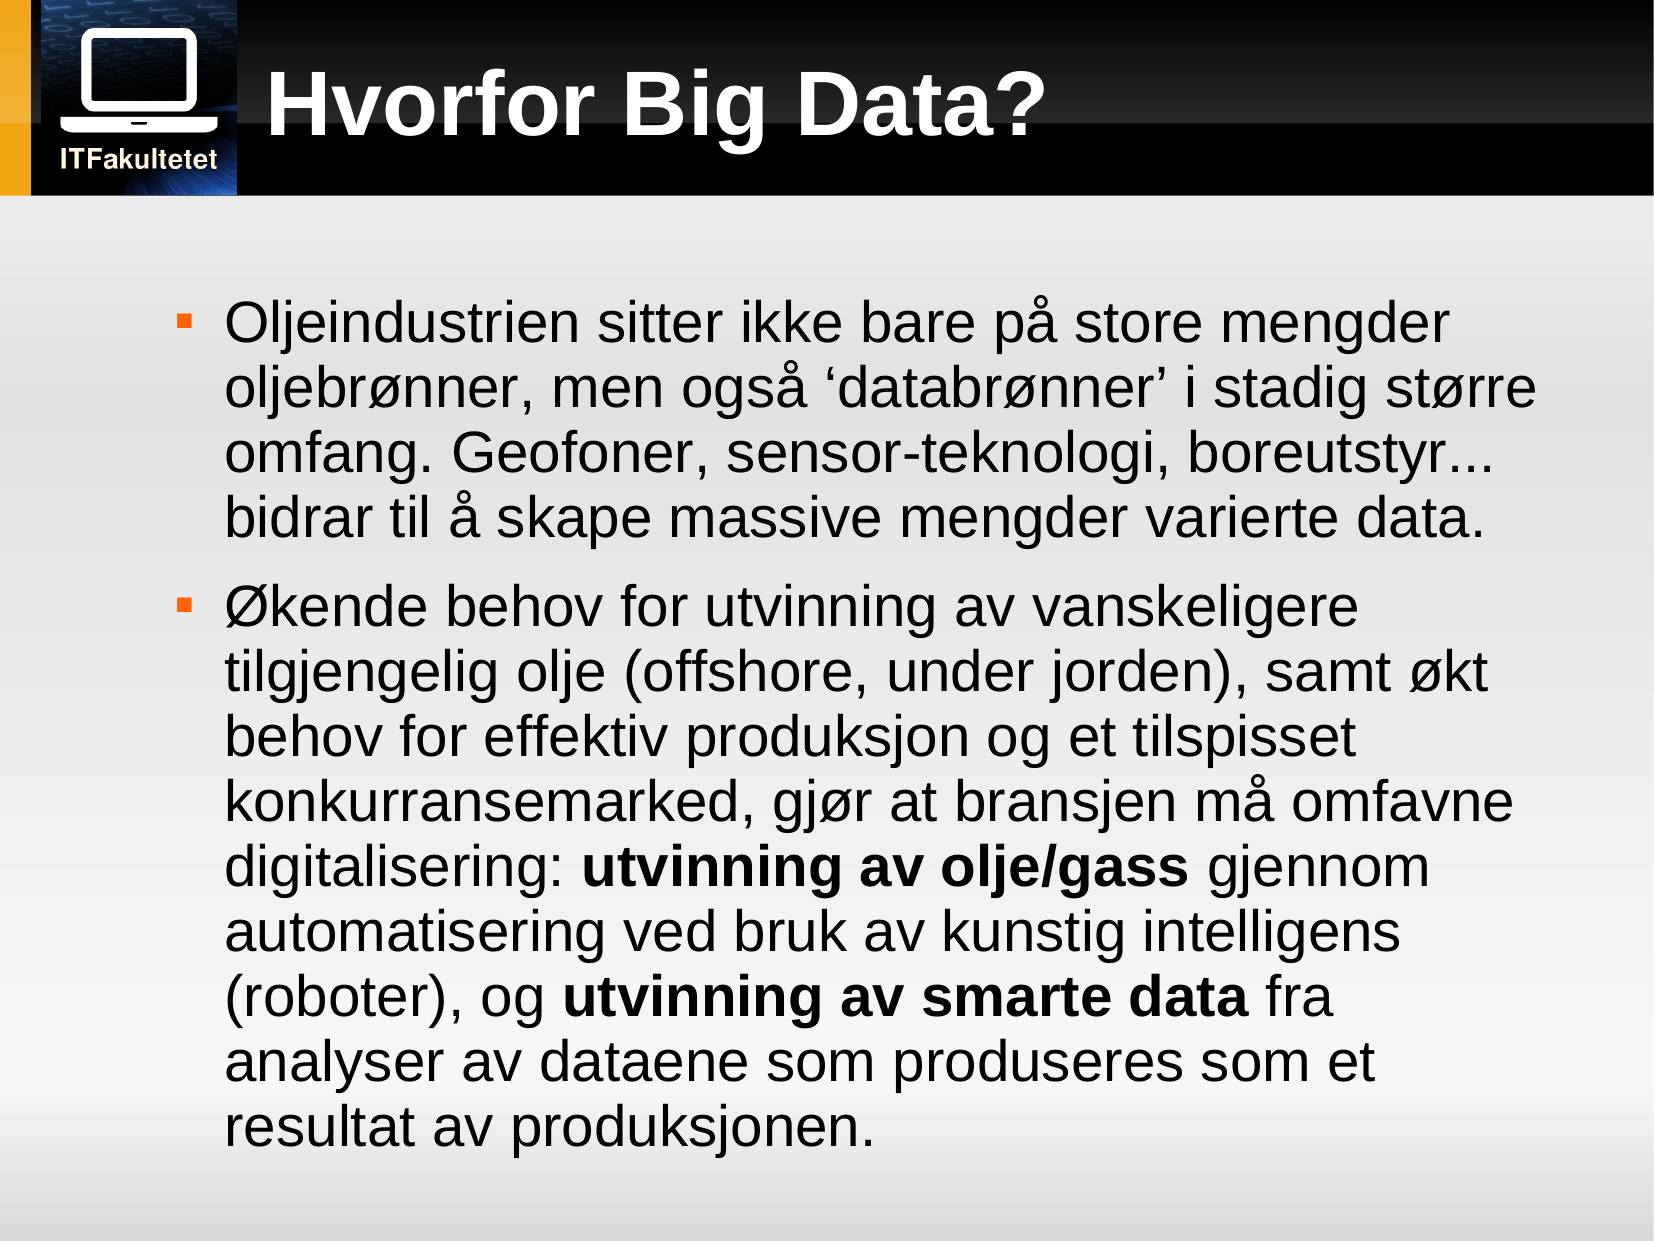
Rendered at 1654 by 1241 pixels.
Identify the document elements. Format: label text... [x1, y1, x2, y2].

list Oljeindustrien sitter ikke bare på store mengder oljebrønner, men også ‘databrønner’ i stadig større omfang. Geofoner, sensor-teknologi, boreutstyr... bidrar til å skape massive mengder varierte data. Økende behov for utvinning av vanskeligere tilgjengelig olje (offshore, under jorden), samt økt behov for effektiv produksjon og et tilspisset konkurransemarked, gjør at bransjen må omfavne digitalisering: utvinning av olje/gass gjennom automatisering ved bruk av kunstig intelligens (roboter), og utvinning av smarte data fra analyser av dataene som produseres som et resultat av produksjonen. [82, 290, 1571, 1160]
picture [0, 0, 1654, 1241]
title Hvorfor Big Data? [265, 0, 1565, 208]
